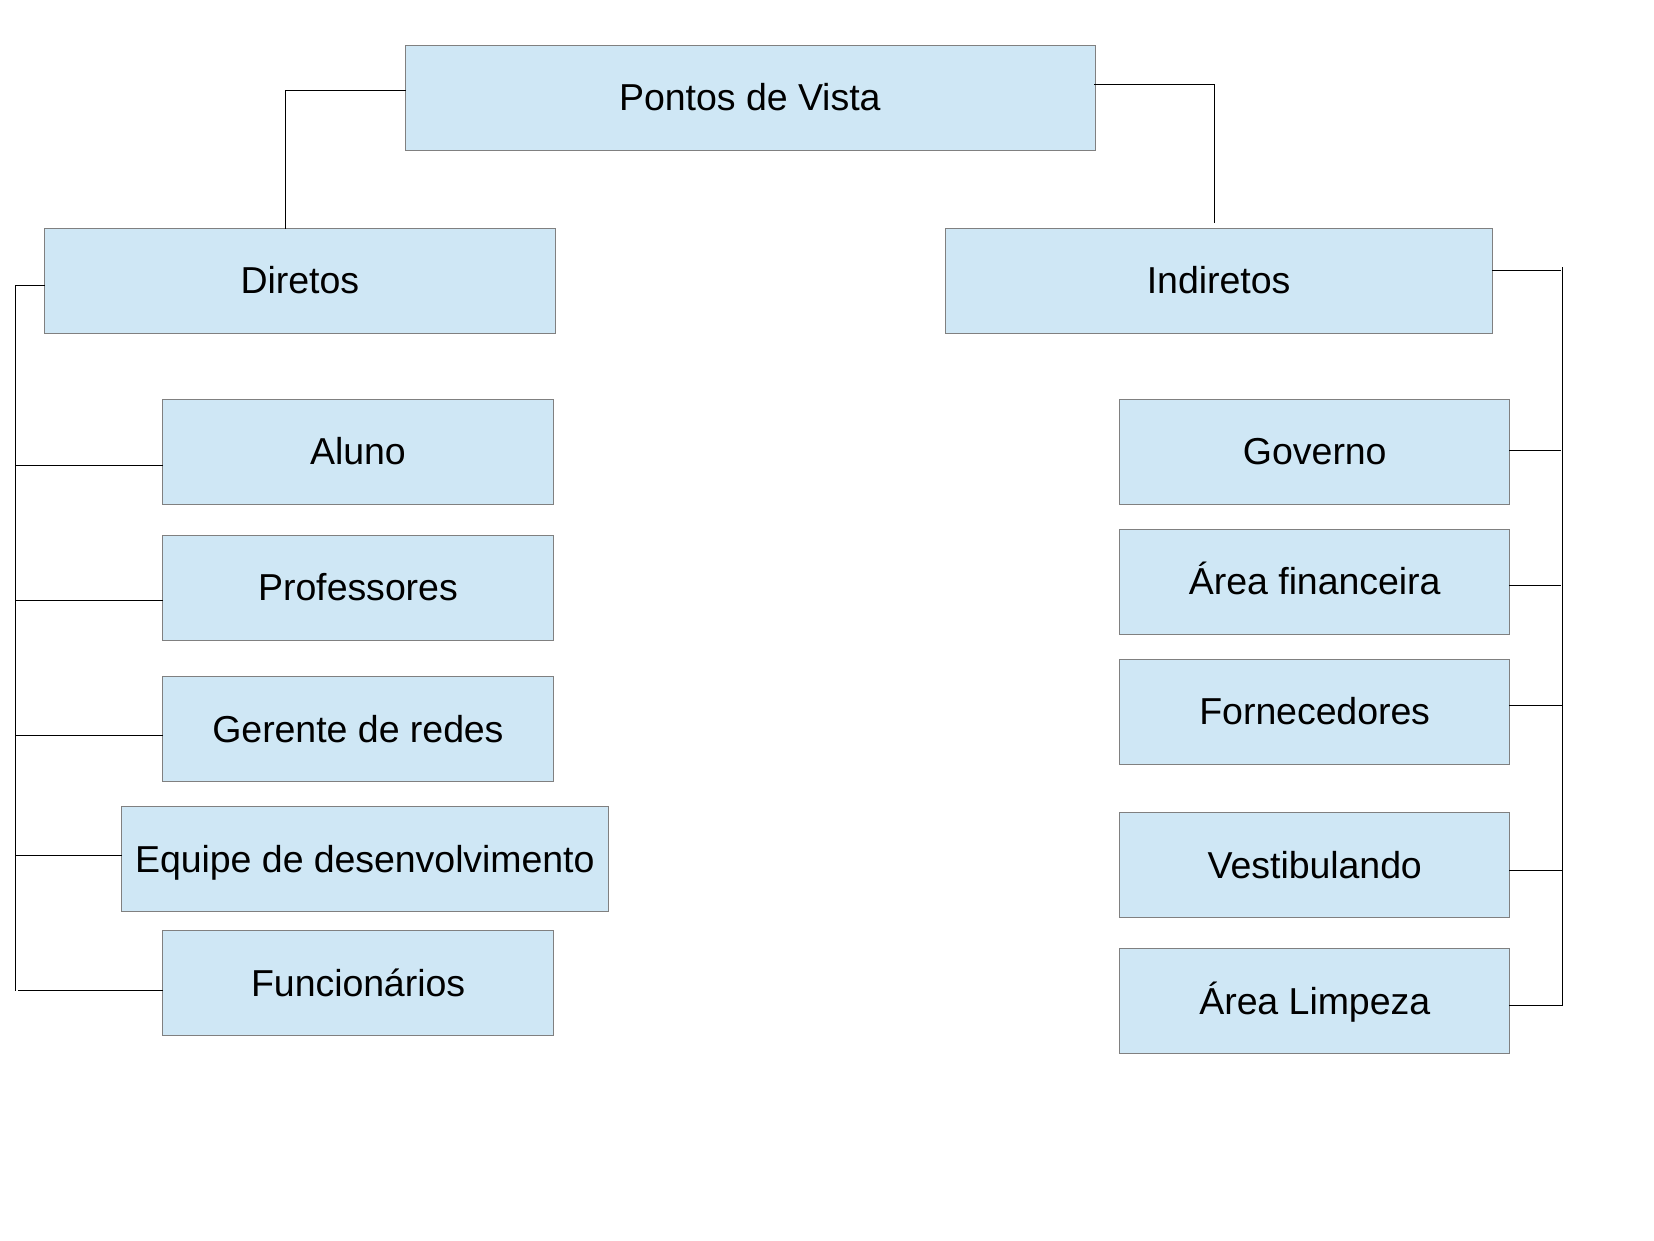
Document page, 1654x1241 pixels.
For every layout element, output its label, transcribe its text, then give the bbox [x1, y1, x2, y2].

text_box Diretos [44, 228, 556, 334]
text_box Funcionários [162, 930, 554, 1036]
text_box Área Limpeza [1119, 948, 1510, 1054]
text_box Professores [162, 535, 554, 641]
text_box Fornecedores [1119, 659, 1510, 765]
text_box Pontos de Vista [405, 45, 1096, 151]
text_box Área financeira [1119, 529, 1510, 635]
text_box Vestibulando [1119, 812, 1510, 918]
text_box Equipe de desenvolvimento [121, 806, 609, 912]
text_box Gerente de redes [162, 676, 554, 782]
text_box Indiretos [945, 228, 1493, 334]
text_box Governo [1119, 399, 1510, 505]
text_box Aluno [162, 399, 554, 505]
